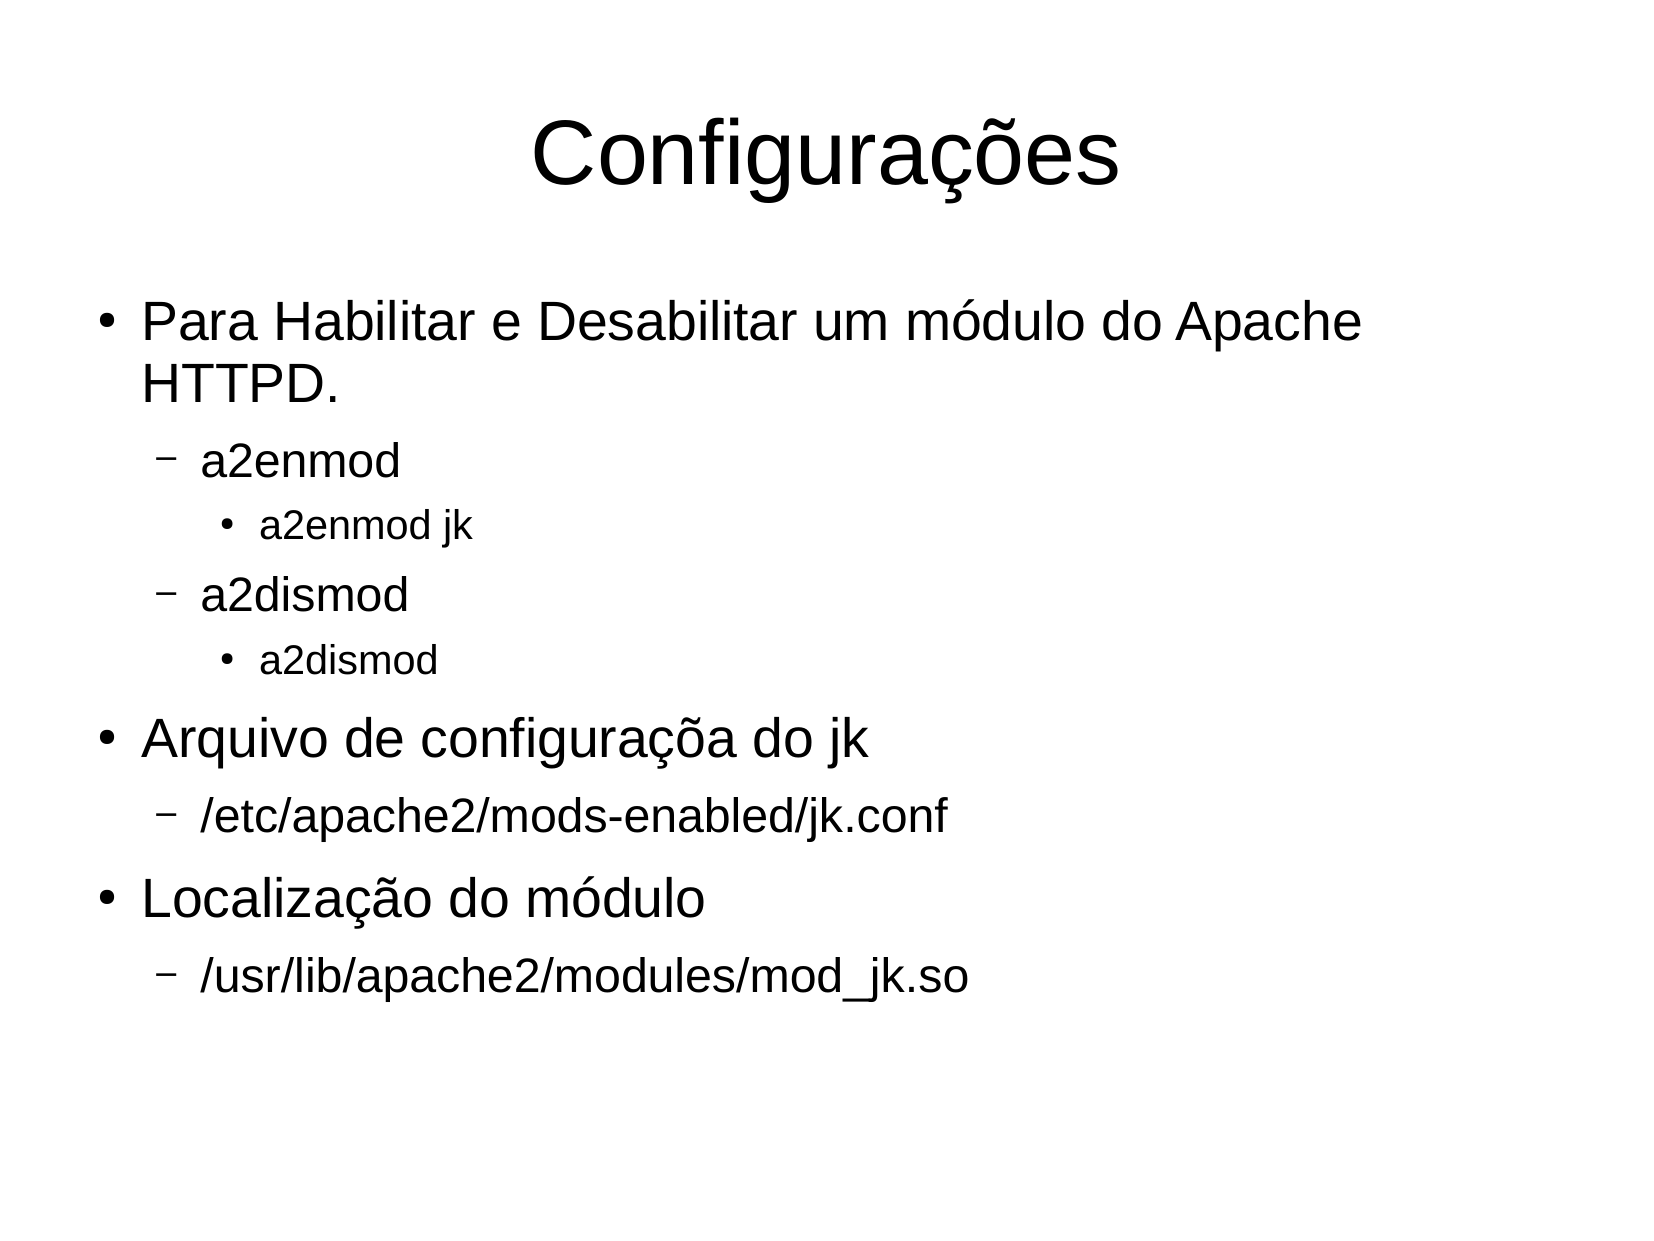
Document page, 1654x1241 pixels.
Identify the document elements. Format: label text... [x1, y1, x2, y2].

list Para Habilitar e Desabilitar um módulo do Apache HTTPD. a2enmod a2enmod jk a2dismod a2dismod Arquivo de configuraçõa do jk /etc/apache2/mods-enabled/jk.conf Localização do módulo /usr/lib/apache2/modules/mod_jk.so [82, 290, 1571, 1010]
title Configurações [82, 49, 1571, 257]
